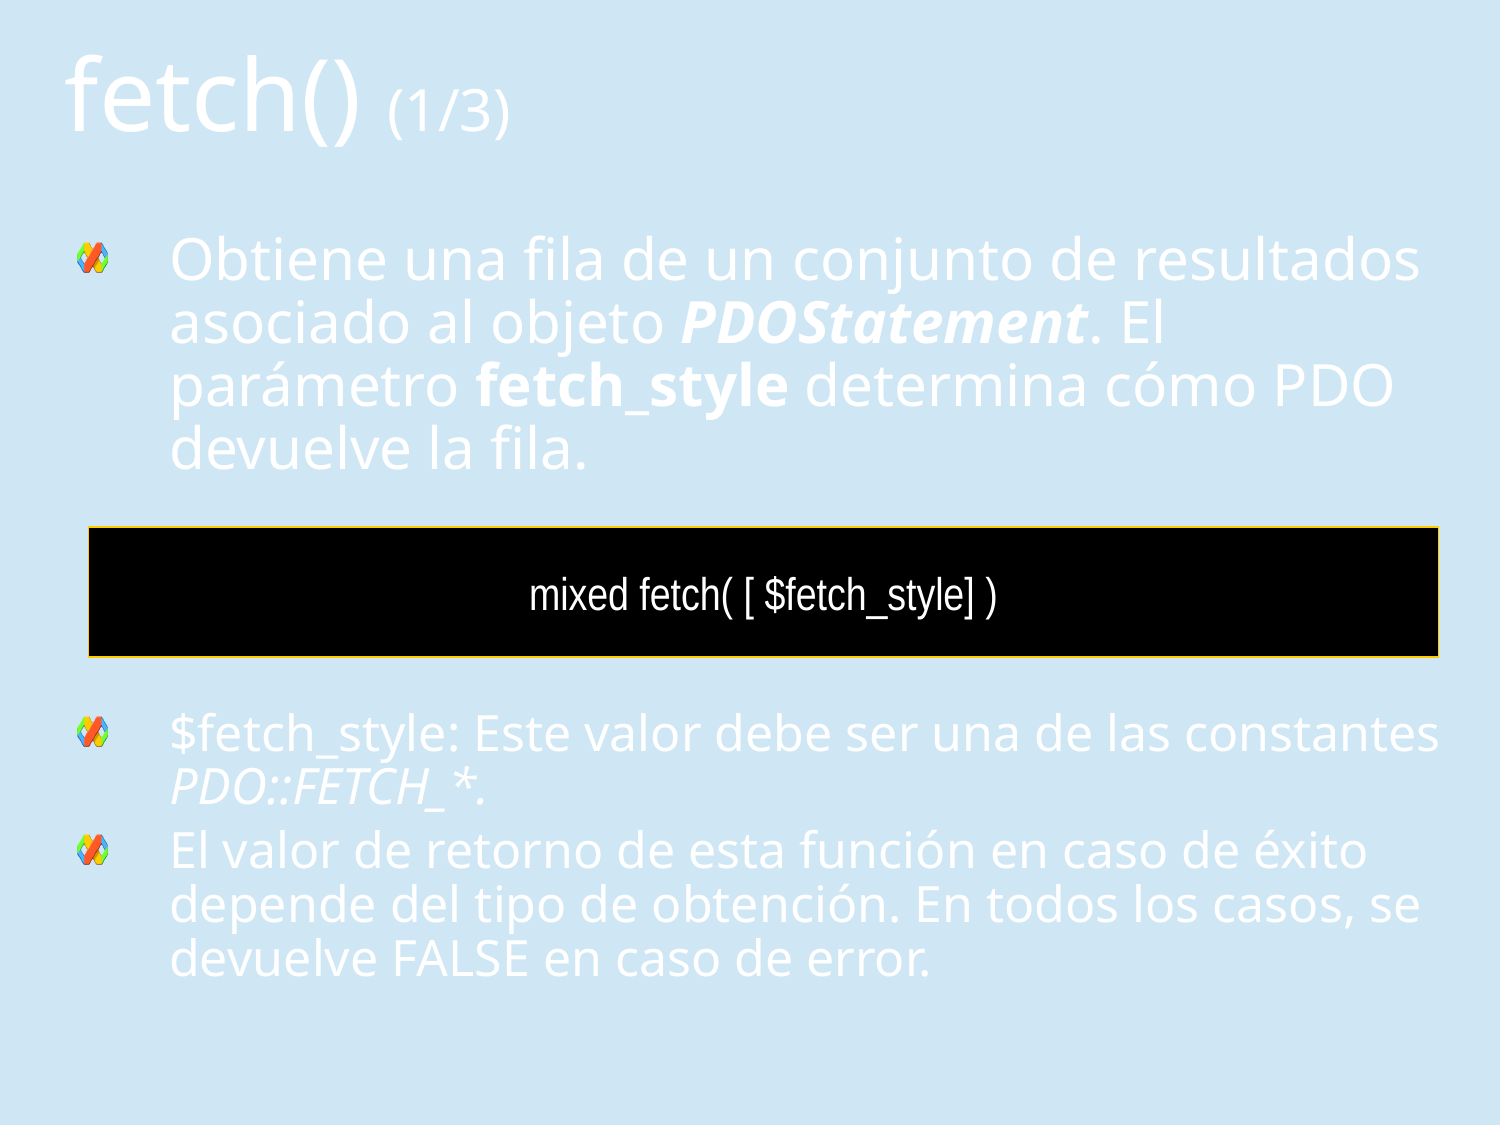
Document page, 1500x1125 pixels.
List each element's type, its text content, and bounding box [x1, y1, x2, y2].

picture [77, 716, 108, 747]
picture [77, 242, 108, 273]
text_box Obtiene una fila de un conjunto de resultados asociado al objeto PDOStatement. El parámetro fetch_style determina cómo PDO devuelve la fila. $fetch_style: Este valor debe ser una de las constantes PDO::FETCH_*. El valor de retorno de esta función en caso de éxito depende del tipo de obtención. En todos los casos, se devuelve FALSE en caso de error. [63, 222, 1500, 995]
text_box mixed fetch( [ $fetch_style] ) [88, 527, 1439, 657]
picture [77, 834, 108, 865]
text_box fetch() (1/3) [49, 37, 1456, 161]
